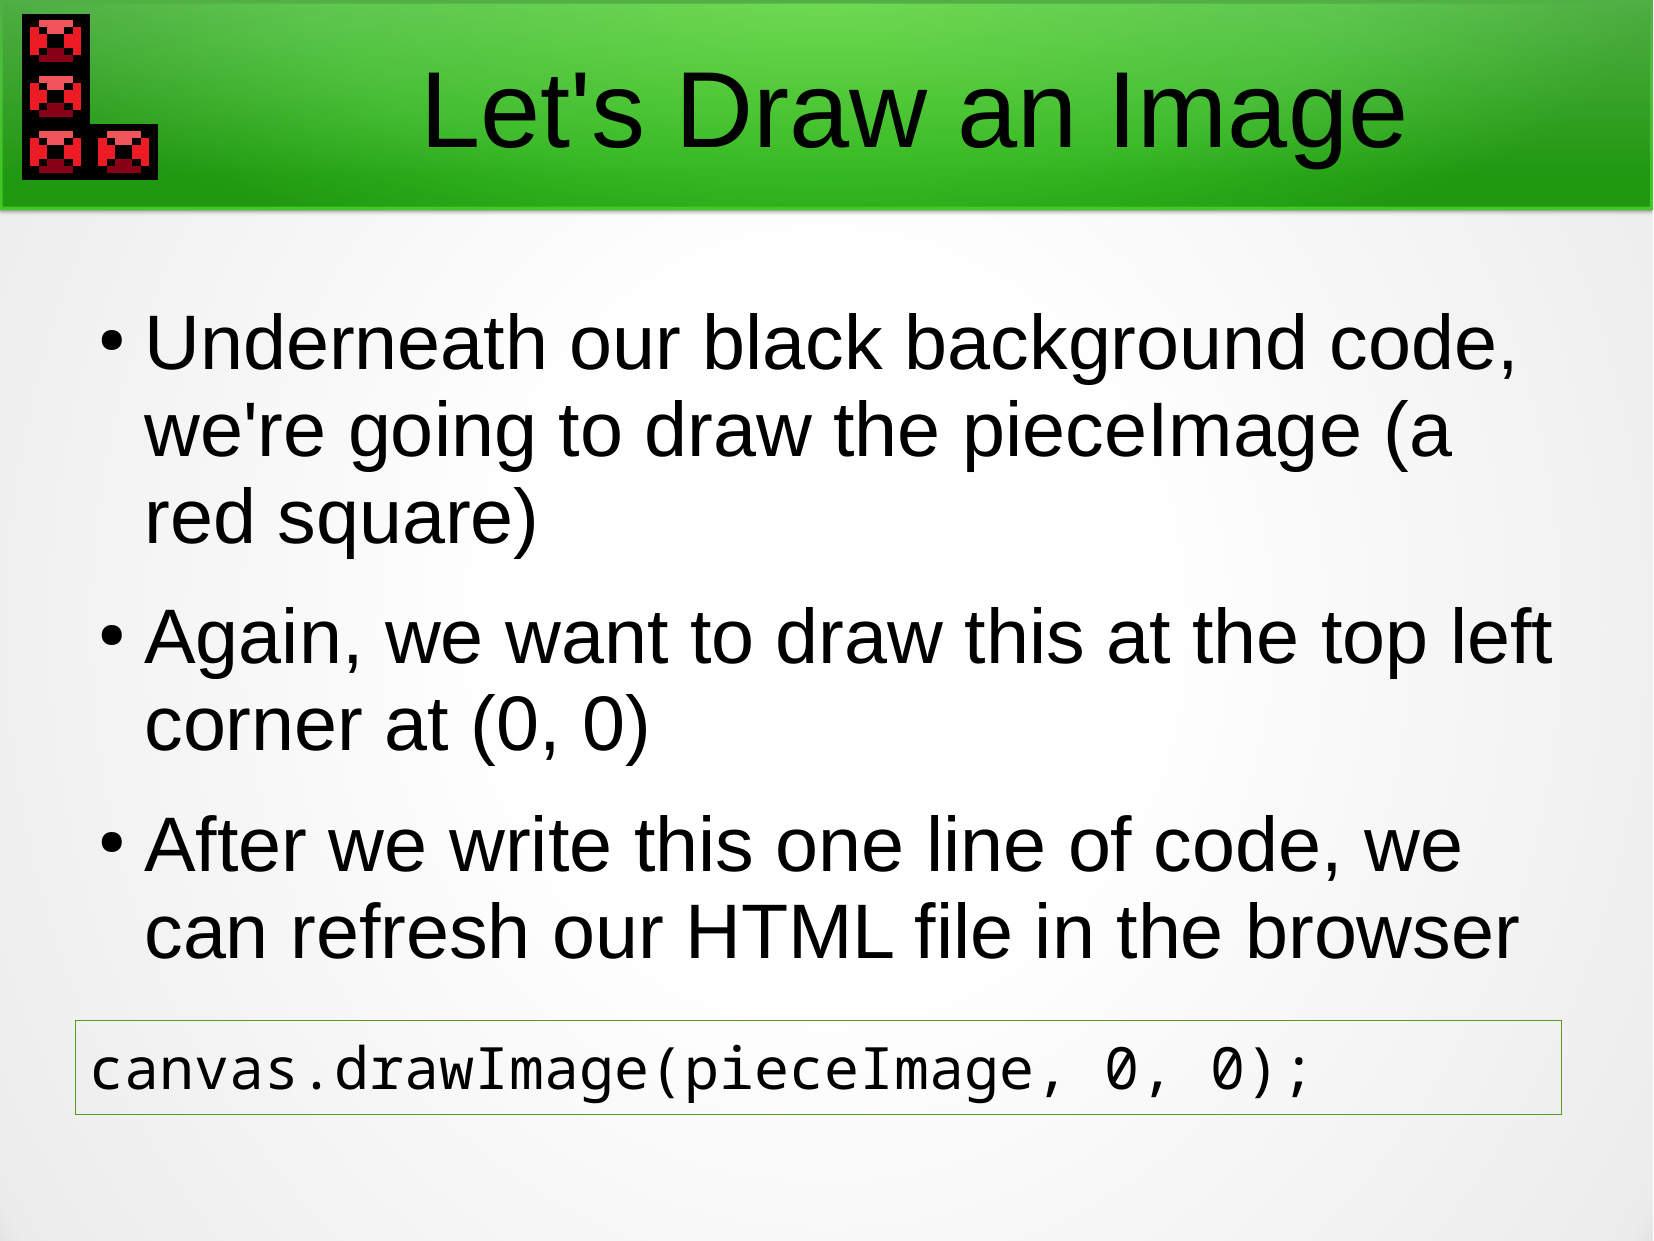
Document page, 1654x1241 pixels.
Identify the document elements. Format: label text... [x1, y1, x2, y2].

list Underneath our black background code, we're going to draw the pieceImage (a red square) Again, we want to draw this at the top left corner at (0, 0) After we write this one line of code, we can refresh our HTML file in the browser [82, 299, 1576, 976]
title Let's Draw an Image [195, 30, 1636, 190]
picture [22, 14, 158, 180]
text_box canvas.drawImage(pieceImage, 0, 0); [75, 1020, 1562, 1109]
